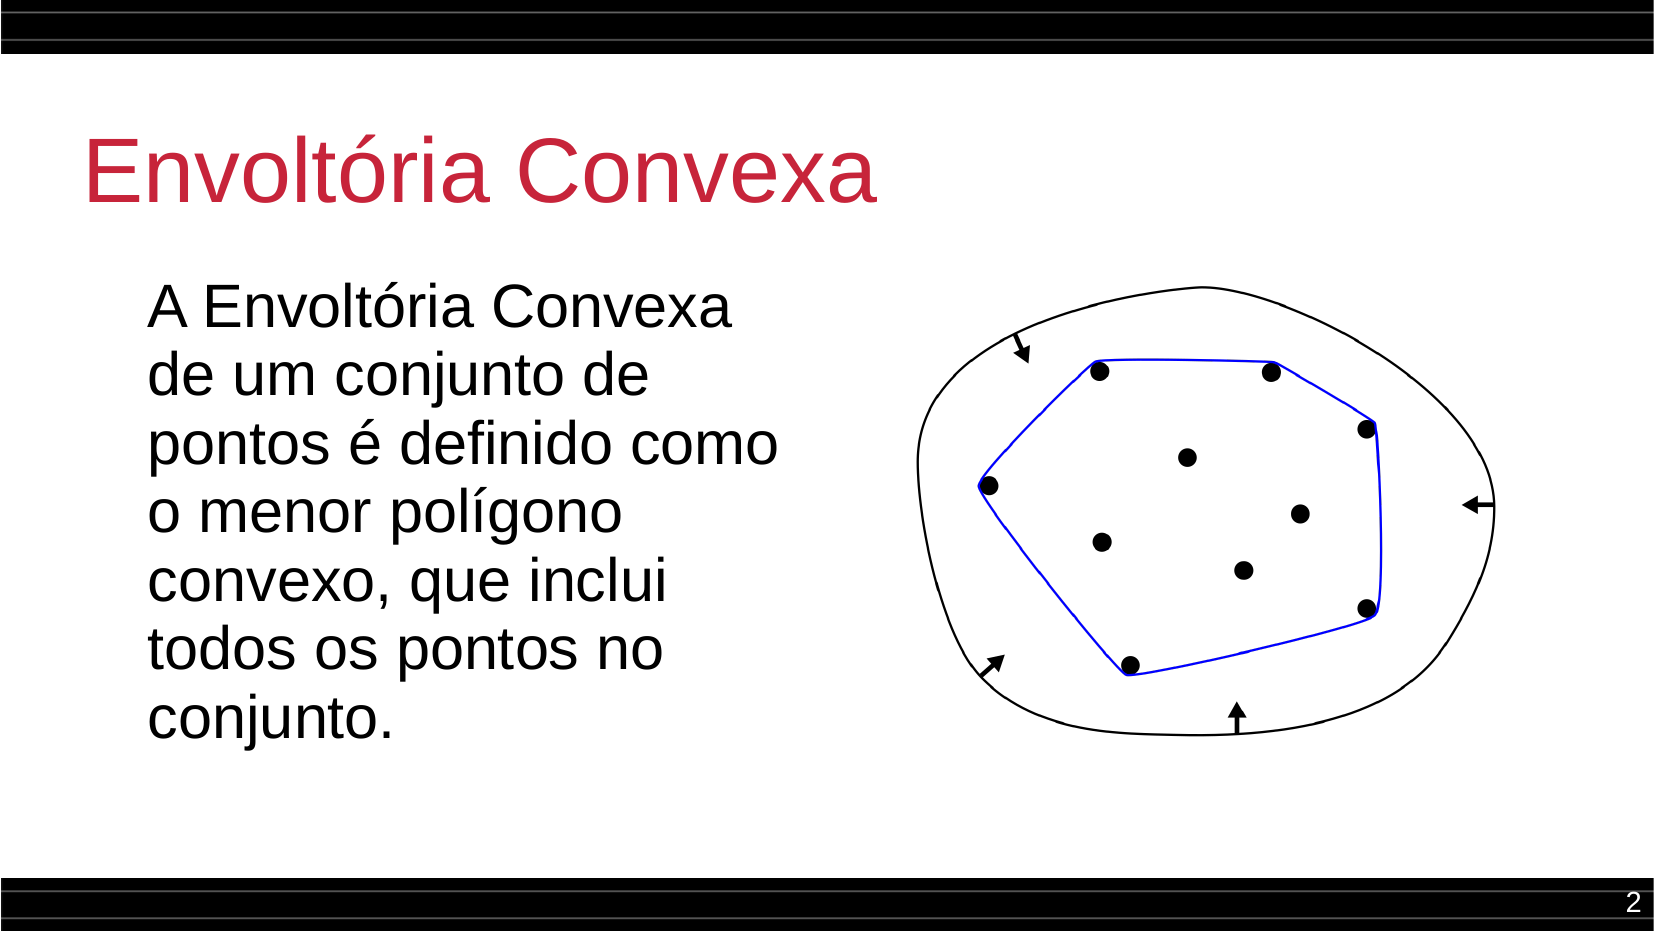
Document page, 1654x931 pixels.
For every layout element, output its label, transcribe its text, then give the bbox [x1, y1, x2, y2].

list A Envoltória Convexa de um conjunto de pontos é definido como o menor polígono convexo, que inclui todos os pontos no conjunto. [82, 271, 809, 758]
picture [1, 878, 1654, 931]
title Envoltória Convexa [82, 92, 1571, 249]
picture [1, 0, 1654, 54]
picture [904, 271, 1513, 757]
